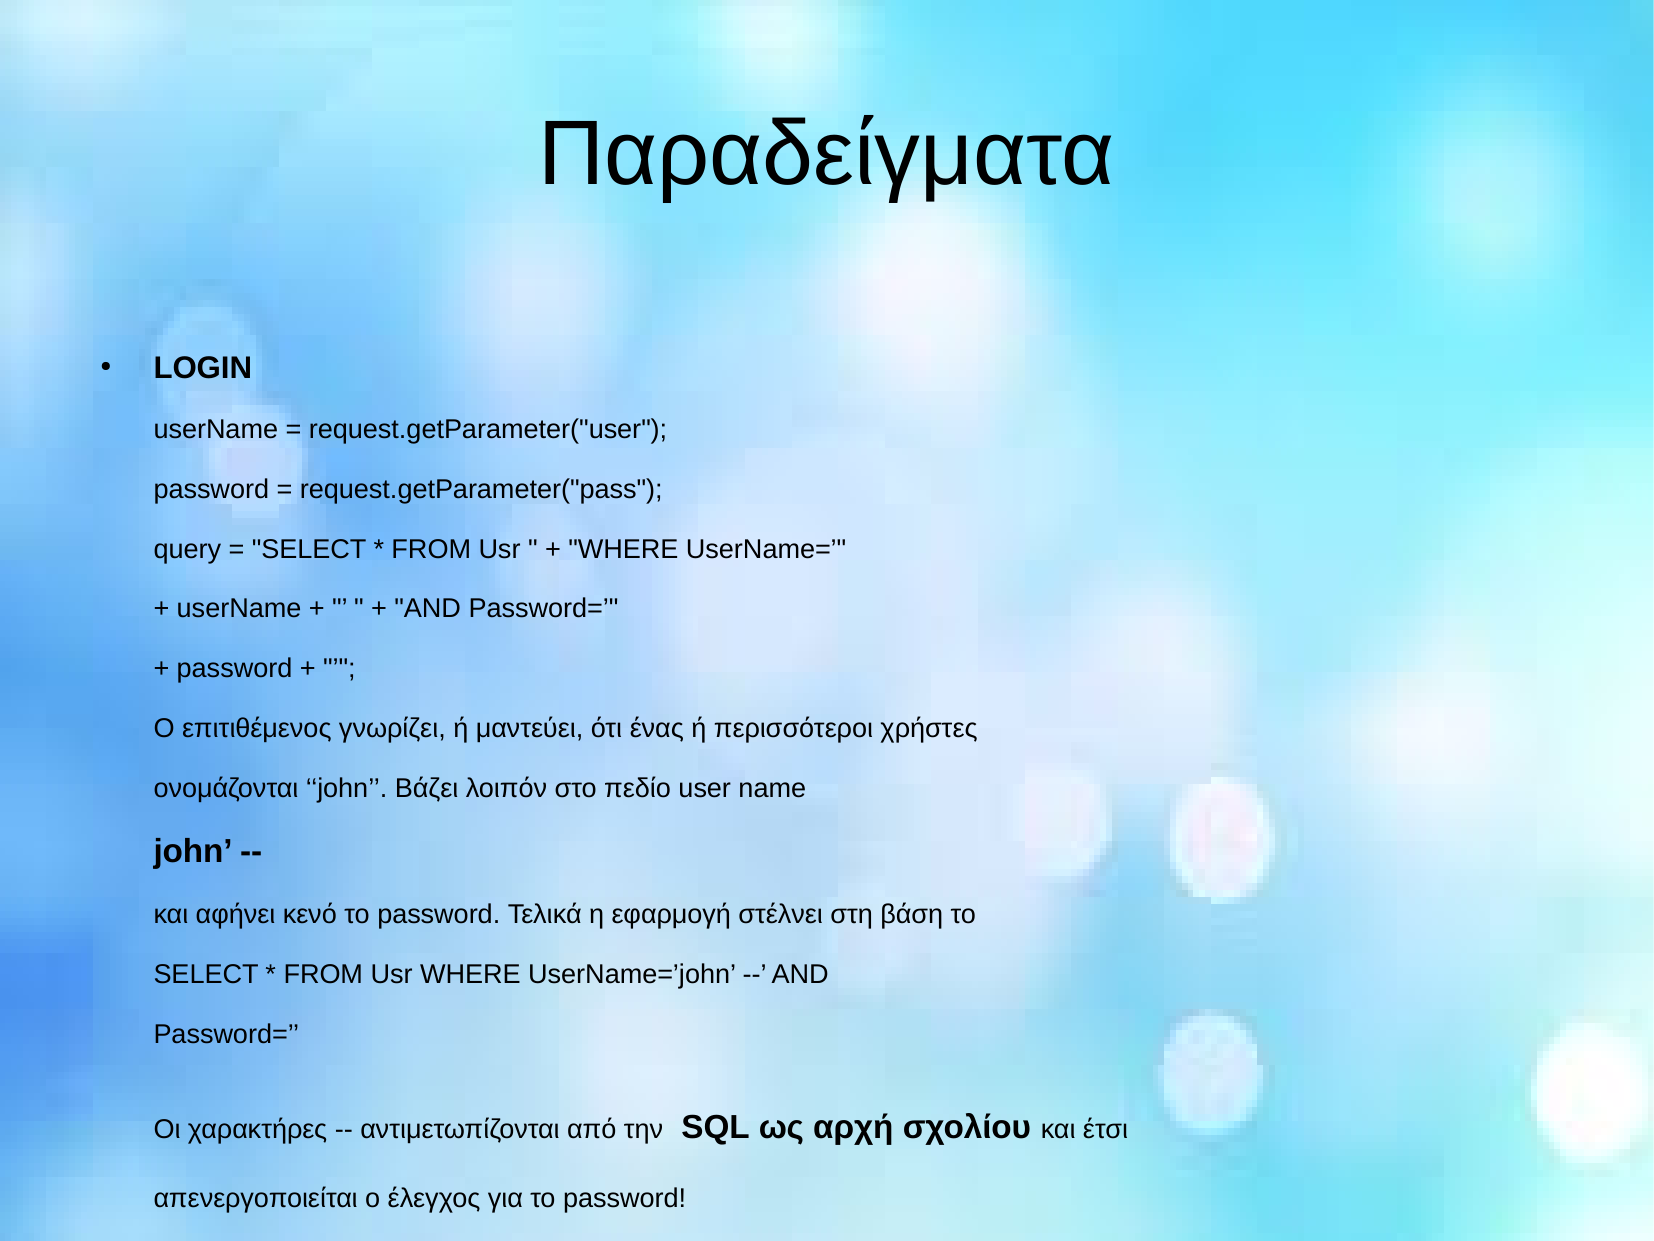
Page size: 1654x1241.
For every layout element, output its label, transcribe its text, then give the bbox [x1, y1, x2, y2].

list LOGIN userName = request.getParameter("user"); password = request.getParameter("pass"); query = "SELECT * FROM Usr " + "WHERE UserName=’" + userName + "’ " + "AND Password=’" + password + "’"; Ο επιτιθέμενος γνωρίζει, ή μαντεύει, ότι ένας ή περισσότεροι χρήστες ονομάζονται ‘‘john’’. Βάζει λοιπόν στο πεδίο user name john’ -- και αφήνει κενό το password. Τελικά η εφαρμογή στέλνει στη βάση το SELECT * FROM Usr WHERE UserName=’john’ --’ AND Password=’’ Οι χαρακτήρες ‐‐ αντιμετωπίζονται από την SQL ως αρχή σχολίου και έτσι απενεργοποιείται ο έλεγχος για το password! [82, 290, 1571, 1213]
title Παραδείγματα [82, 49, 1571, 257]
picture [0, 0, 1654, 1241]
